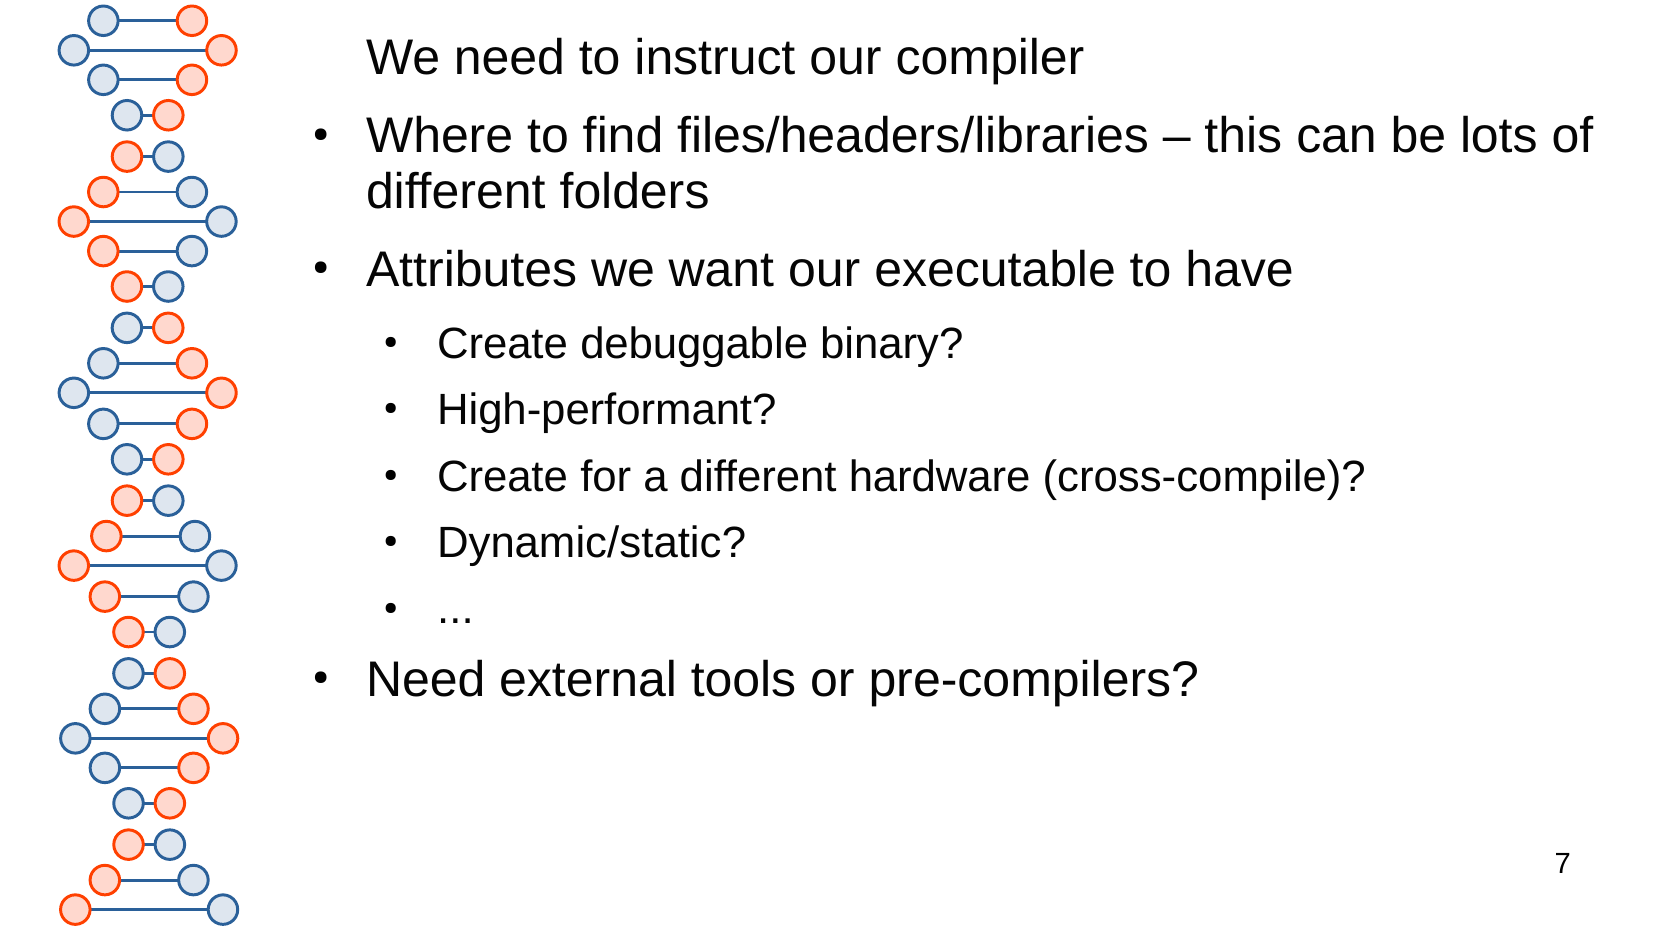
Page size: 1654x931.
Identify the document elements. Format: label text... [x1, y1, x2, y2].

list We need to instruct our compiler Where to find files/headers/libraries – this can be lots of different folders Attributes we want our executable to have Create debuggable binary? High-performant? Create for a different hardware (cross-compile)? Dynamic/static? ... Need external tools or pre-compilers? [295, 29, 1625, 827]
